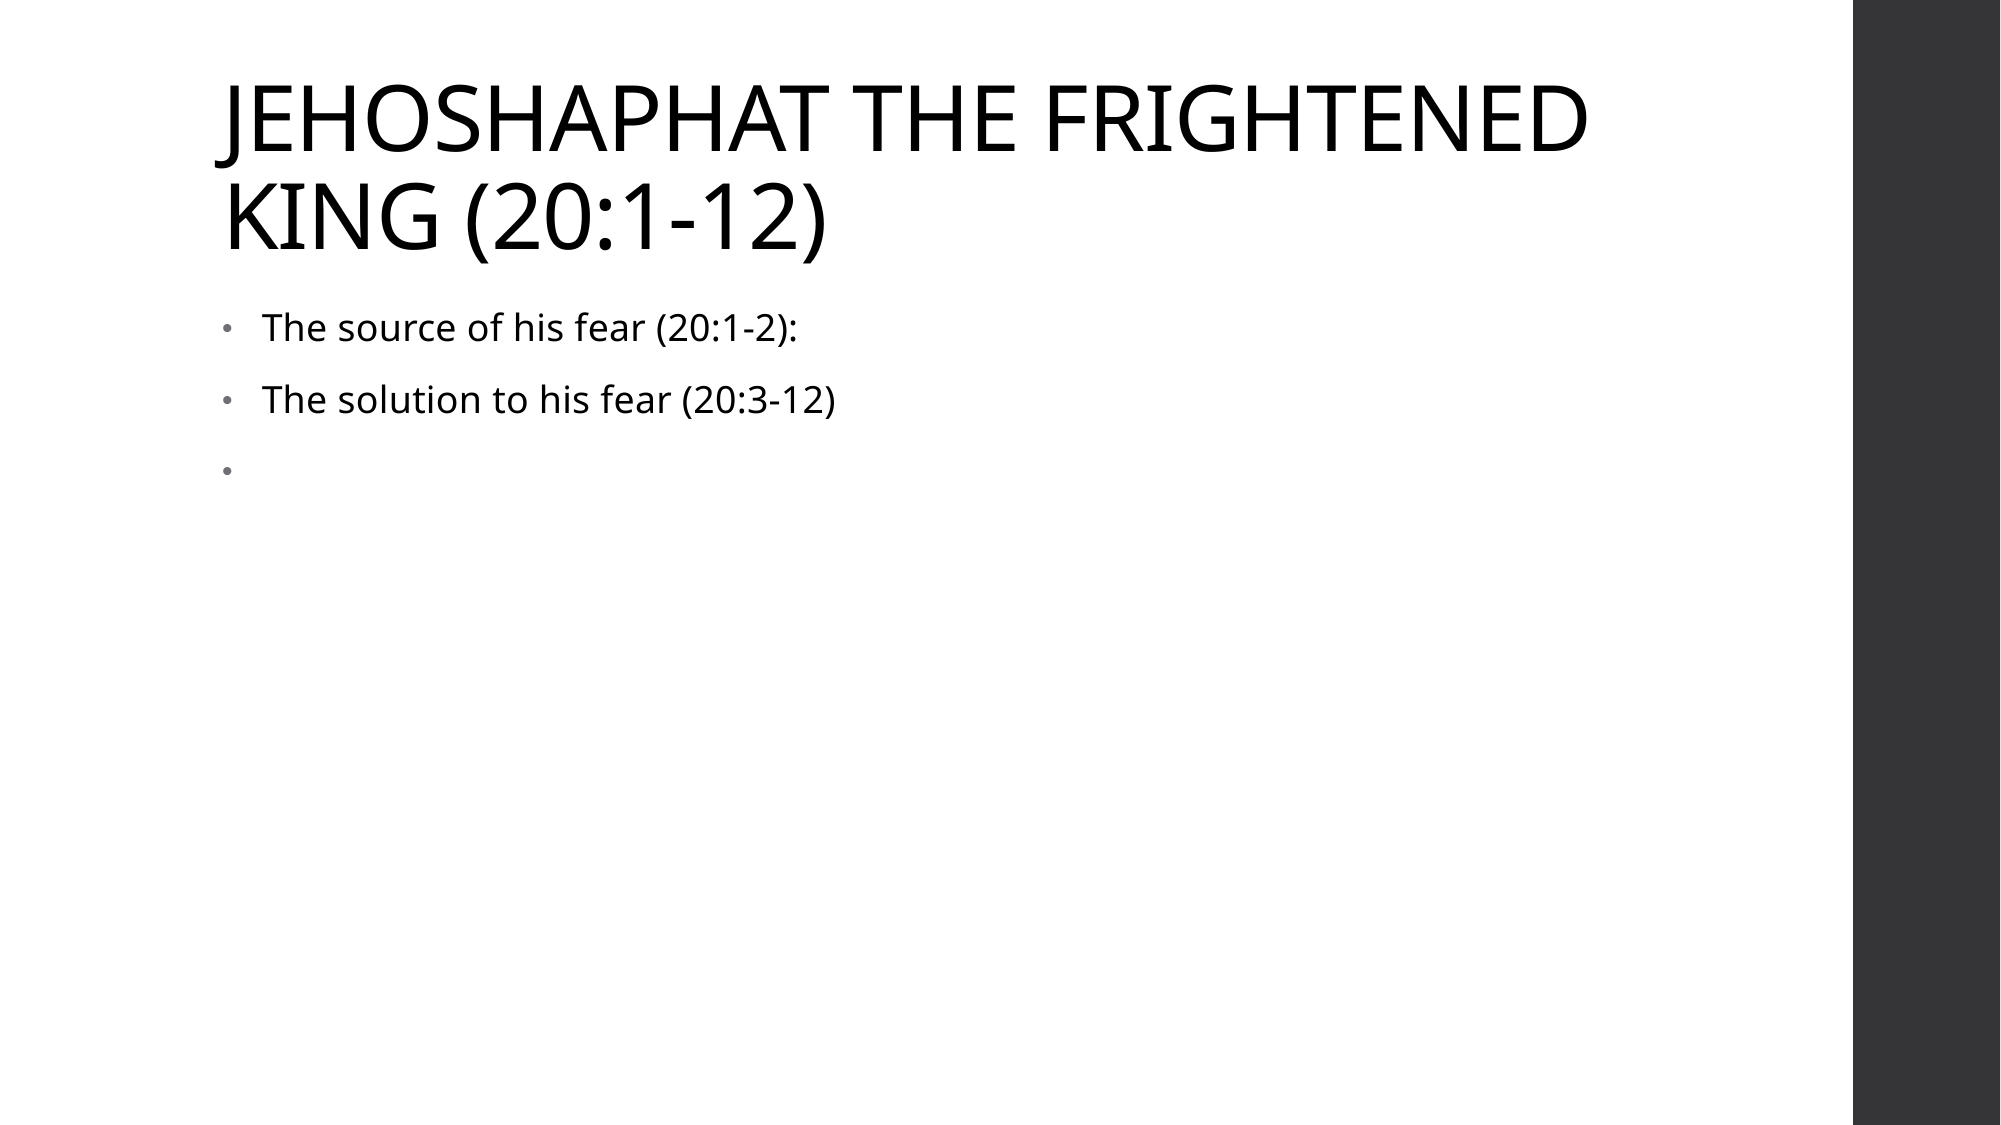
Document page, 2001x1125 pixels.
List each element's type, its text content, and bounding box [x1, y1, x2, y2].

title JEHOSHAPHAT THE FRIGHTENED KING (20:1-12) [206, 60, 1797, 278]
list The source of his fear (20:1-2): The solution to his fear (20:3-12) [206, 299, 1617, 1014]
